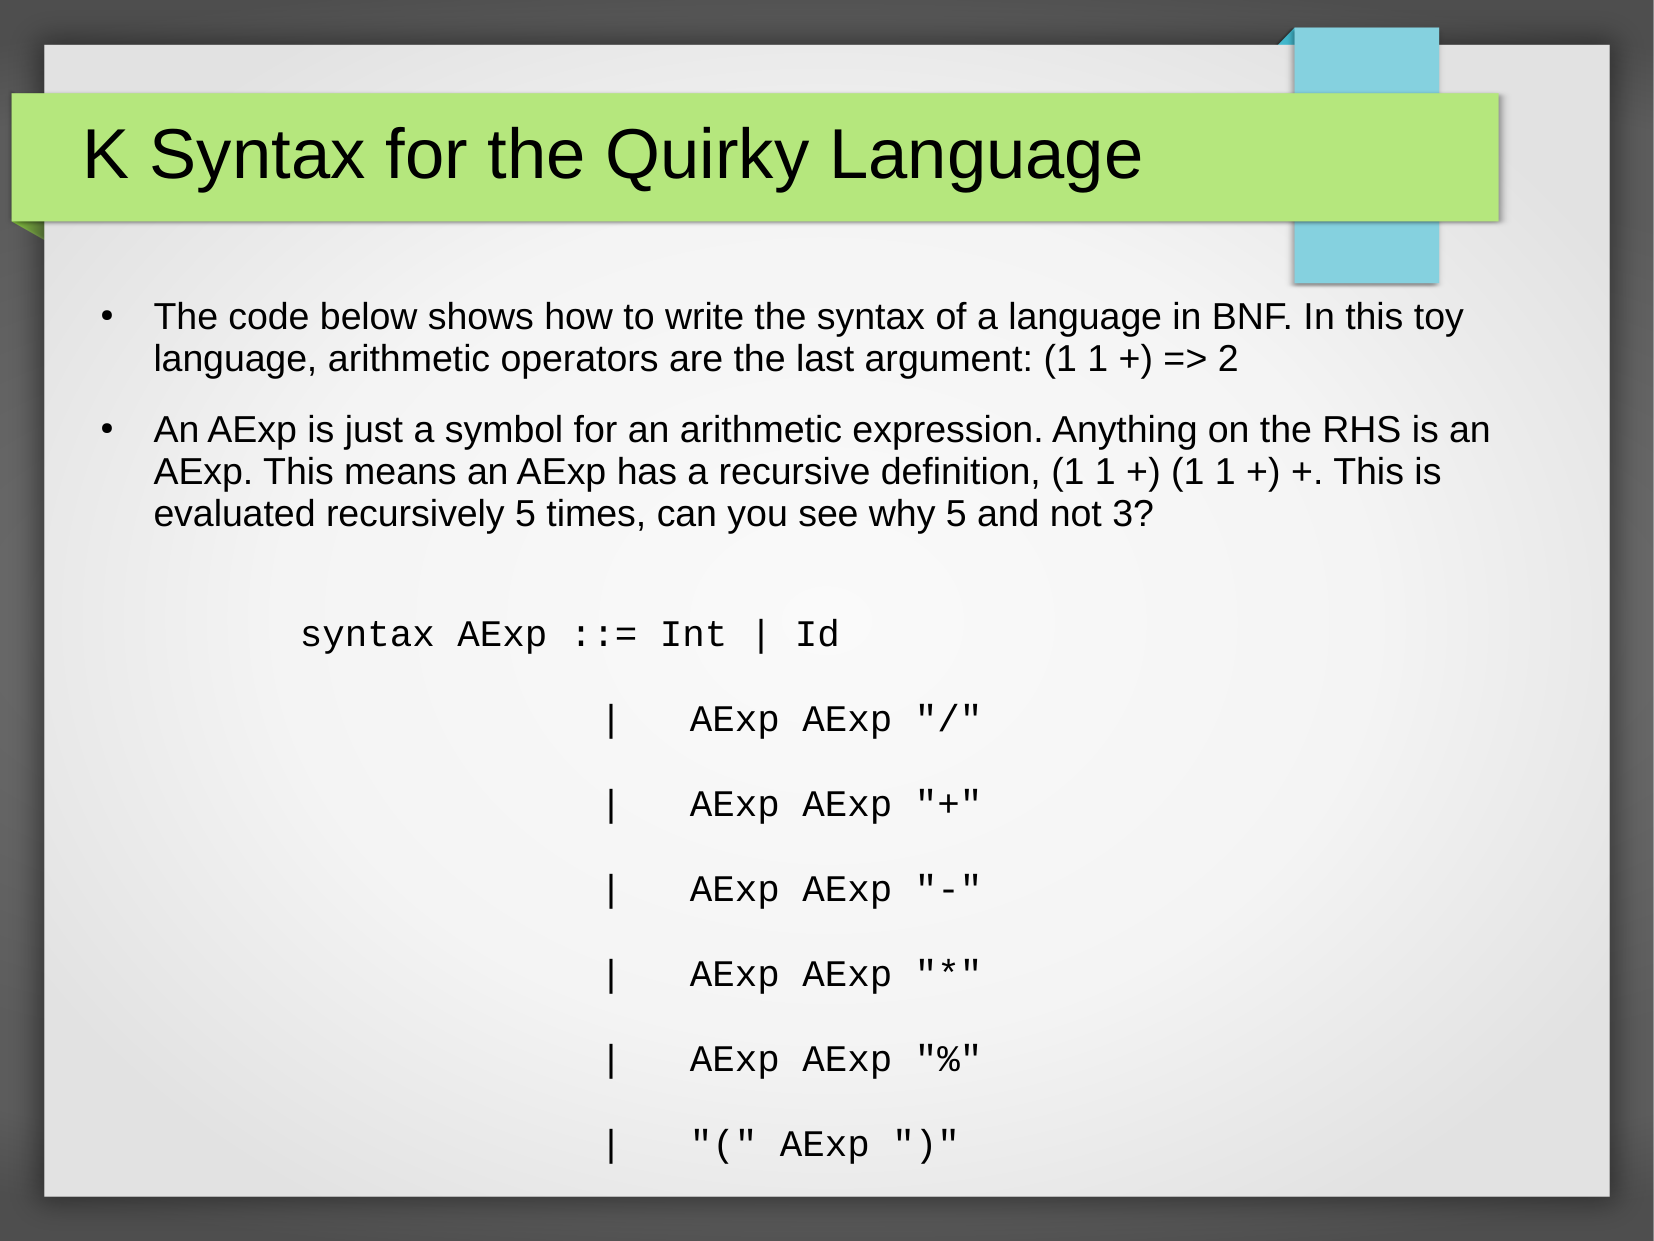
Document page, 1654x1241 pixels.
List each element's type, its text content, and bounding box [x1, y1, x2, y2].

text_box syntax AExp ::= Int | Id | AExp AExp "/" | AExp AExp "+" | AExp AExp "-" | AExp AExp "*" | AExp AExp "%" | "(" AExp ")" [285, 607, 1486, 1111]
picture [0, 0, 1654, 1241]
title K Syntax for the Quirky Language [82, 94, 1264, 213]
list The code below shows how to write the syntax of a language in BNF. In this toy language, arithmetic operators are the last argument: (1 1 +) => 2 An AExp is just a symbol for an arithmetic expression. Anything on the RHS is an AExp. This means an AExp has a recursive definition, (1 1 +) (1 1 +) +. This is evaluated recursively 5 times, can you see why 5 and not 3? [82, 295, 1571, 691]
